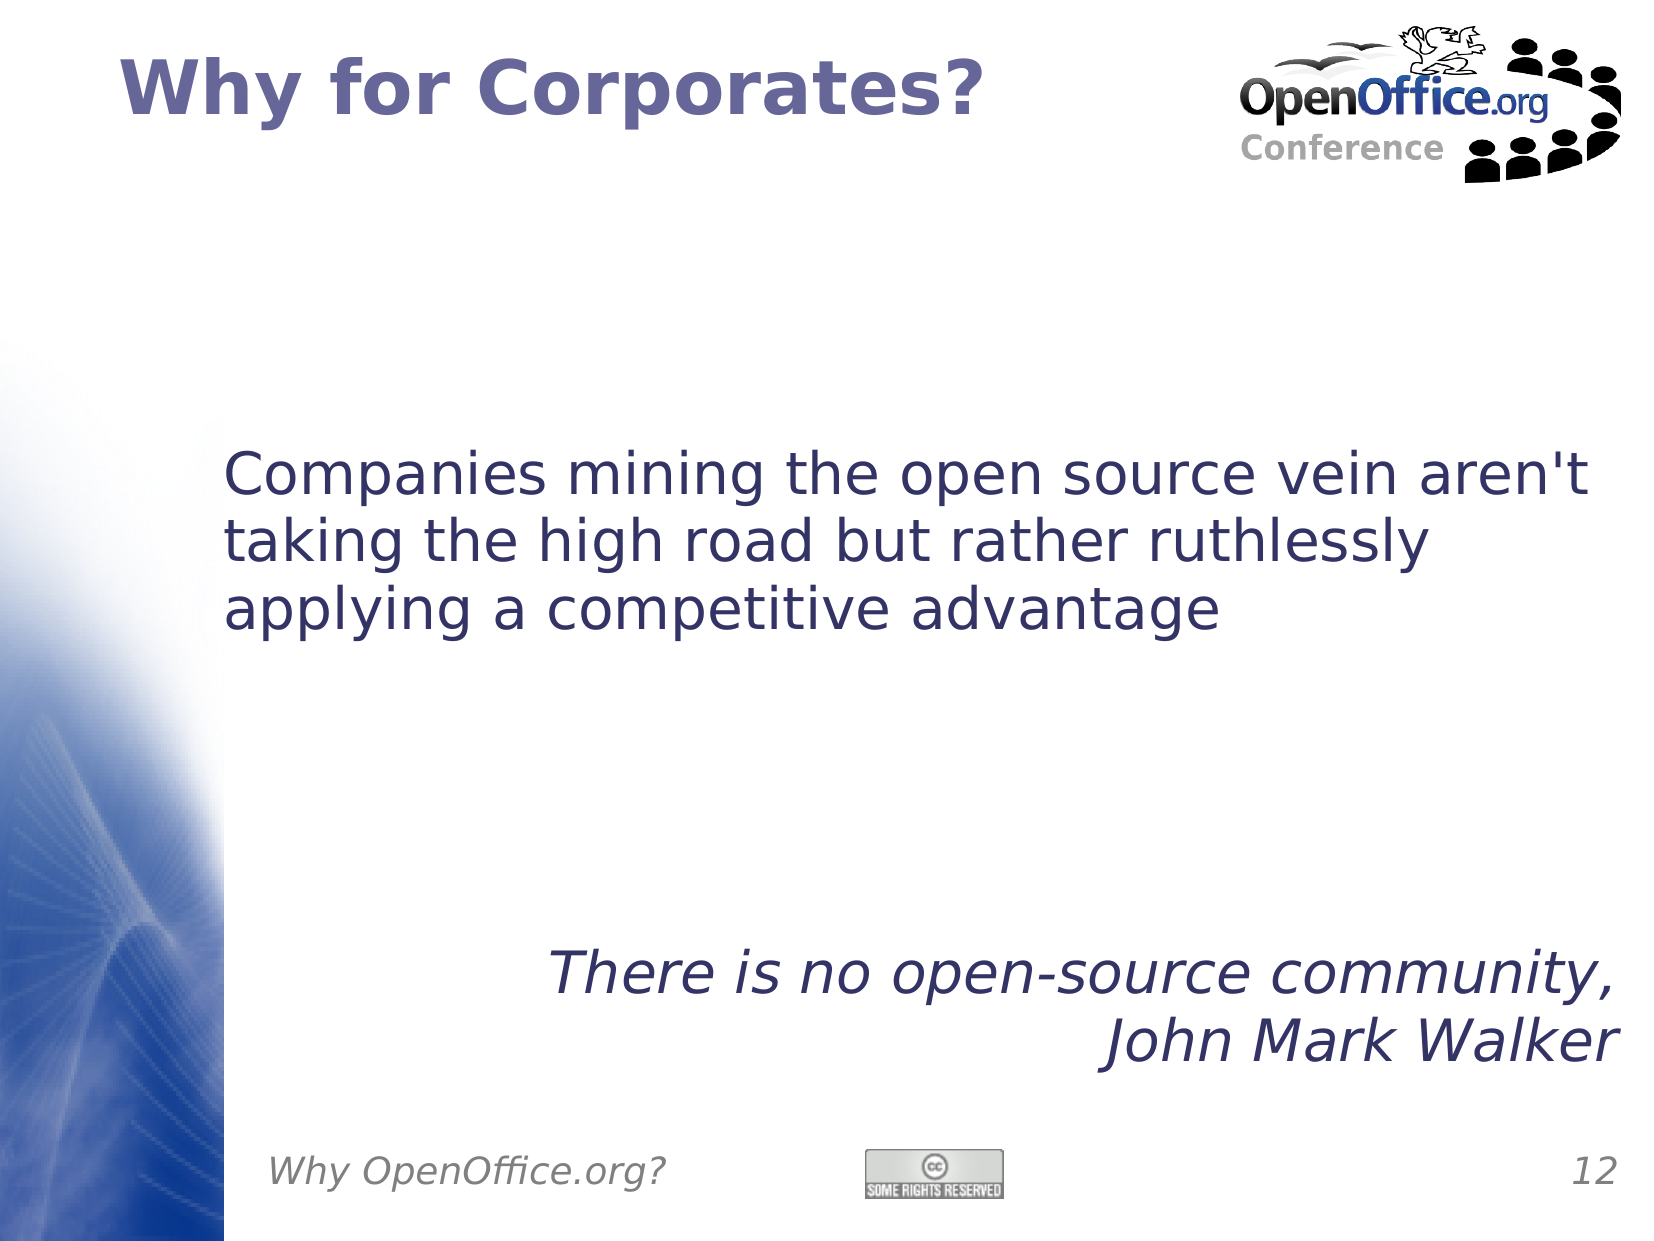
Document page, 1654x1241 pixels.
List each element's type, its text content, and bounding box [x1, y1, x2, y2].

picture [0, 0, 224, 1241]
title Why for Corporates? [29, 29, 1216, 149]
picture [1240, 26, 1621, 183]
list Companies mining the open source vein aren't taking the high road but rather ruthlessly applying a competitive advantage There is no open-source community, John Mark Walker [223, 236, 1619, 1093]
